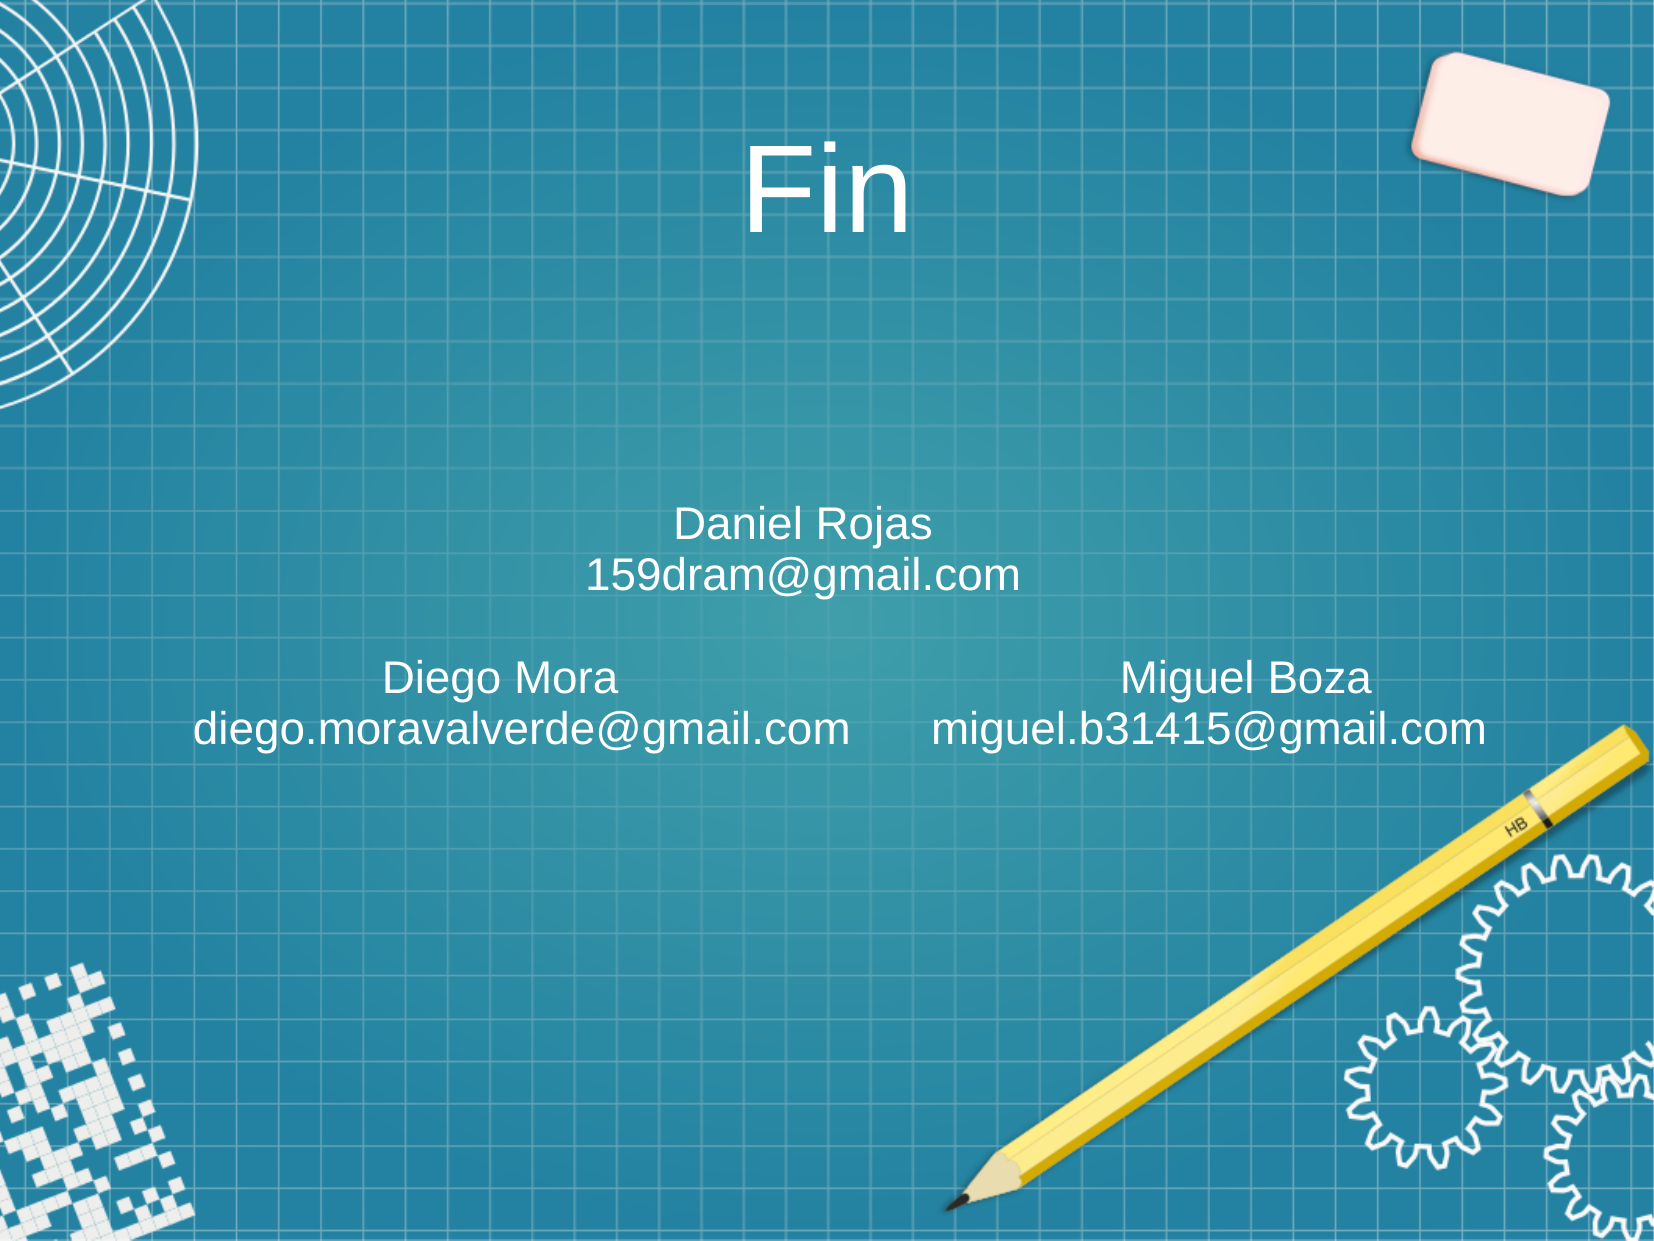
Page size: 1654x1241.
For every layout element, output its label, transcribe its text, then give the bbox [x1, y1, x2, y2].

title Daniel Rojas 159dram@gmail.com Diego Mora Miguel Boza diego.moravalverde@gmail.com miguel.b31415@gmail.com [59, 484, 1548, 768]
title Fin [82, 47, 1571, 331]
picture [0, 0, 1654, 1241]
